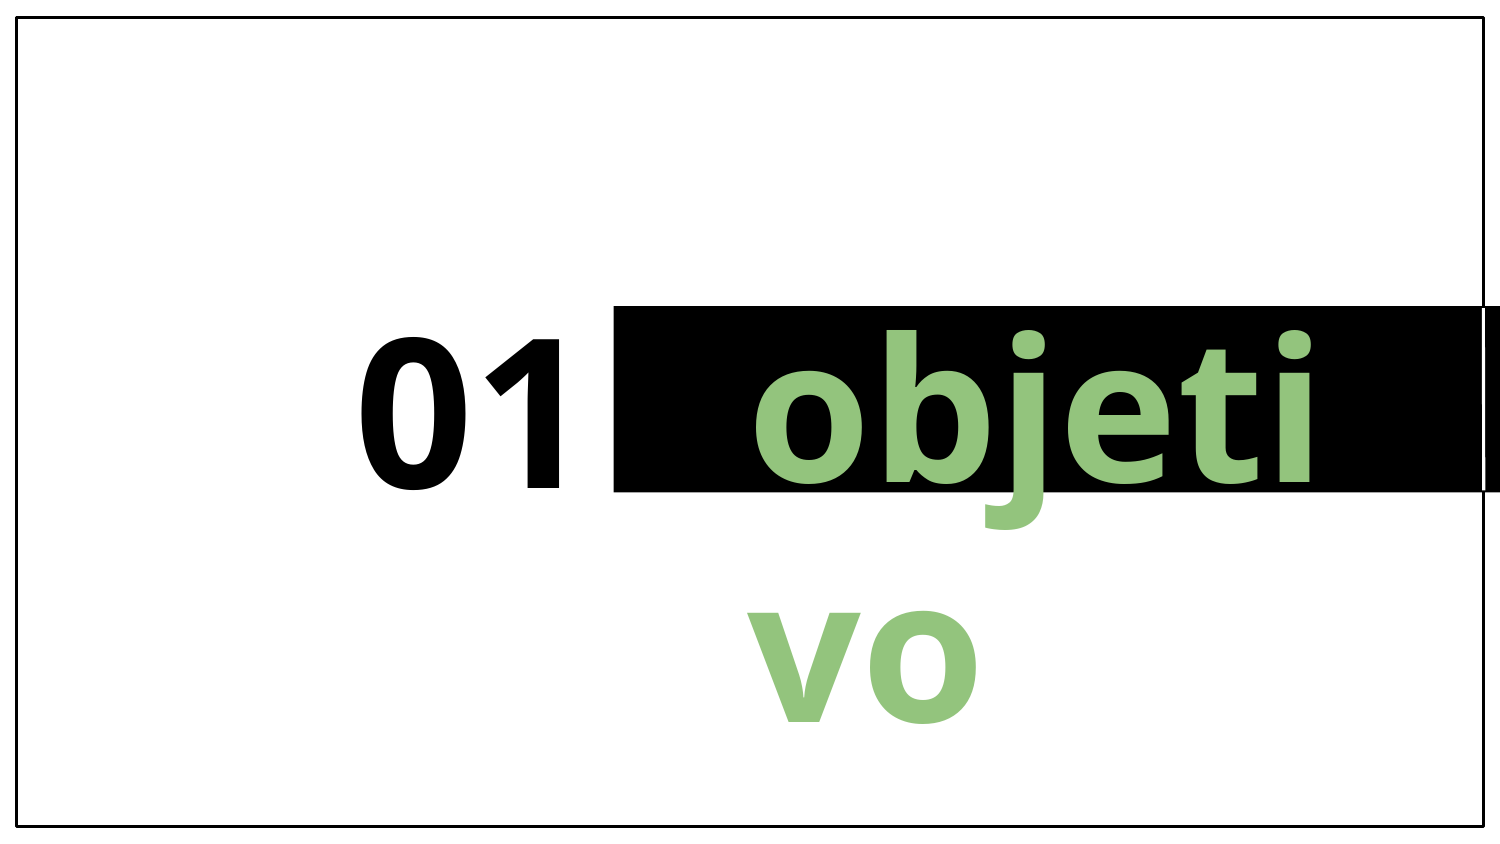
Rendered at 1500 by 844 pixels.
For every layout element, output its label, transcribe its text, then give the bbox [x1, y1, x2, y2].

title objetivo [732, 267, 1442, 470]
title 01 [336, 328, 610, 482]
